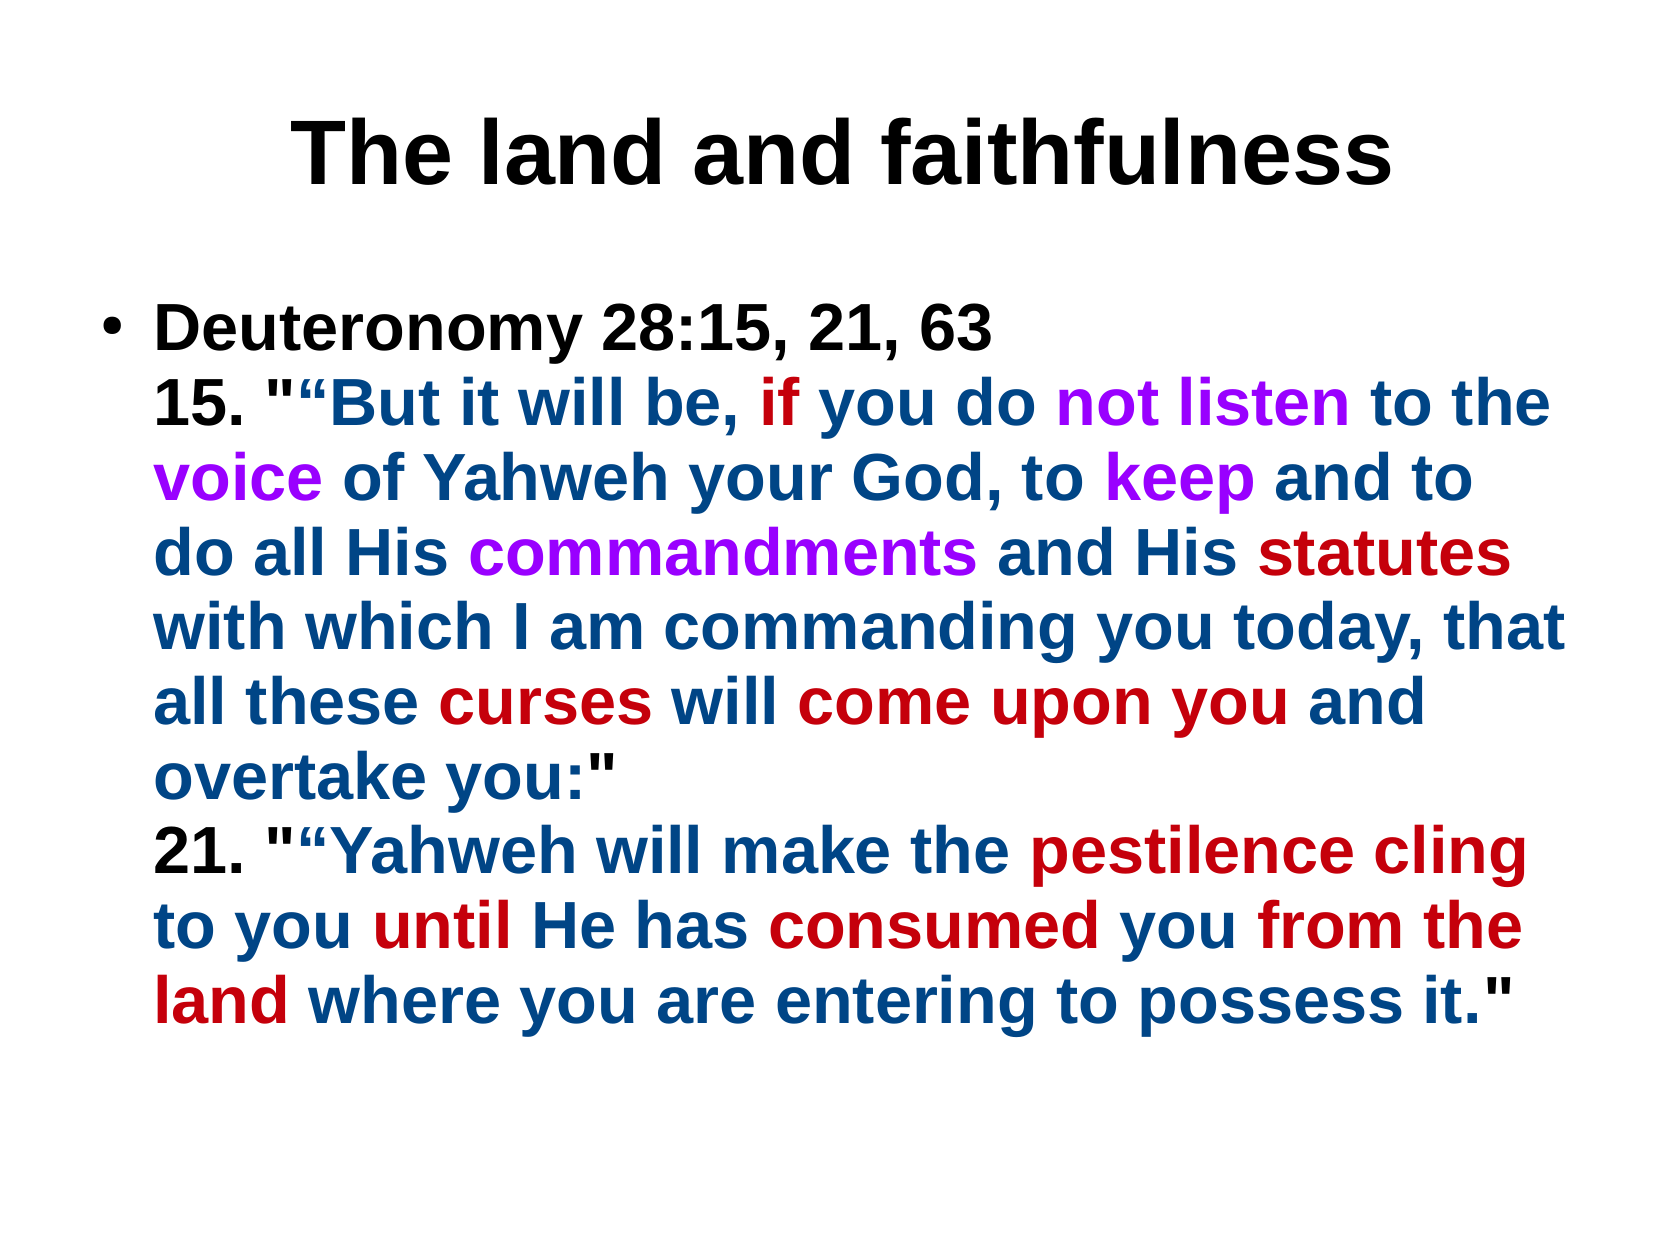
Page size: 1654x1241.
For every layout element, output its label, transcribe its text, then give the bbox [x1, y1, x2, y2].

list Deuteronomy 28:15, 21, 63 15. "“But it will be, if you do not listen to the voice of Yahweh your God, to keep and to do all His commandments and His statutes with which I am commanding you today, that all these curses will come upon you and overtake you:" 21. "“Yahweh will make the pestilence cling to you until He has consumed you from the land where you are entering to possess it." [82, 290, 1571, 1109]
title The land and faithfulness [82, 49, 1571, 257]
